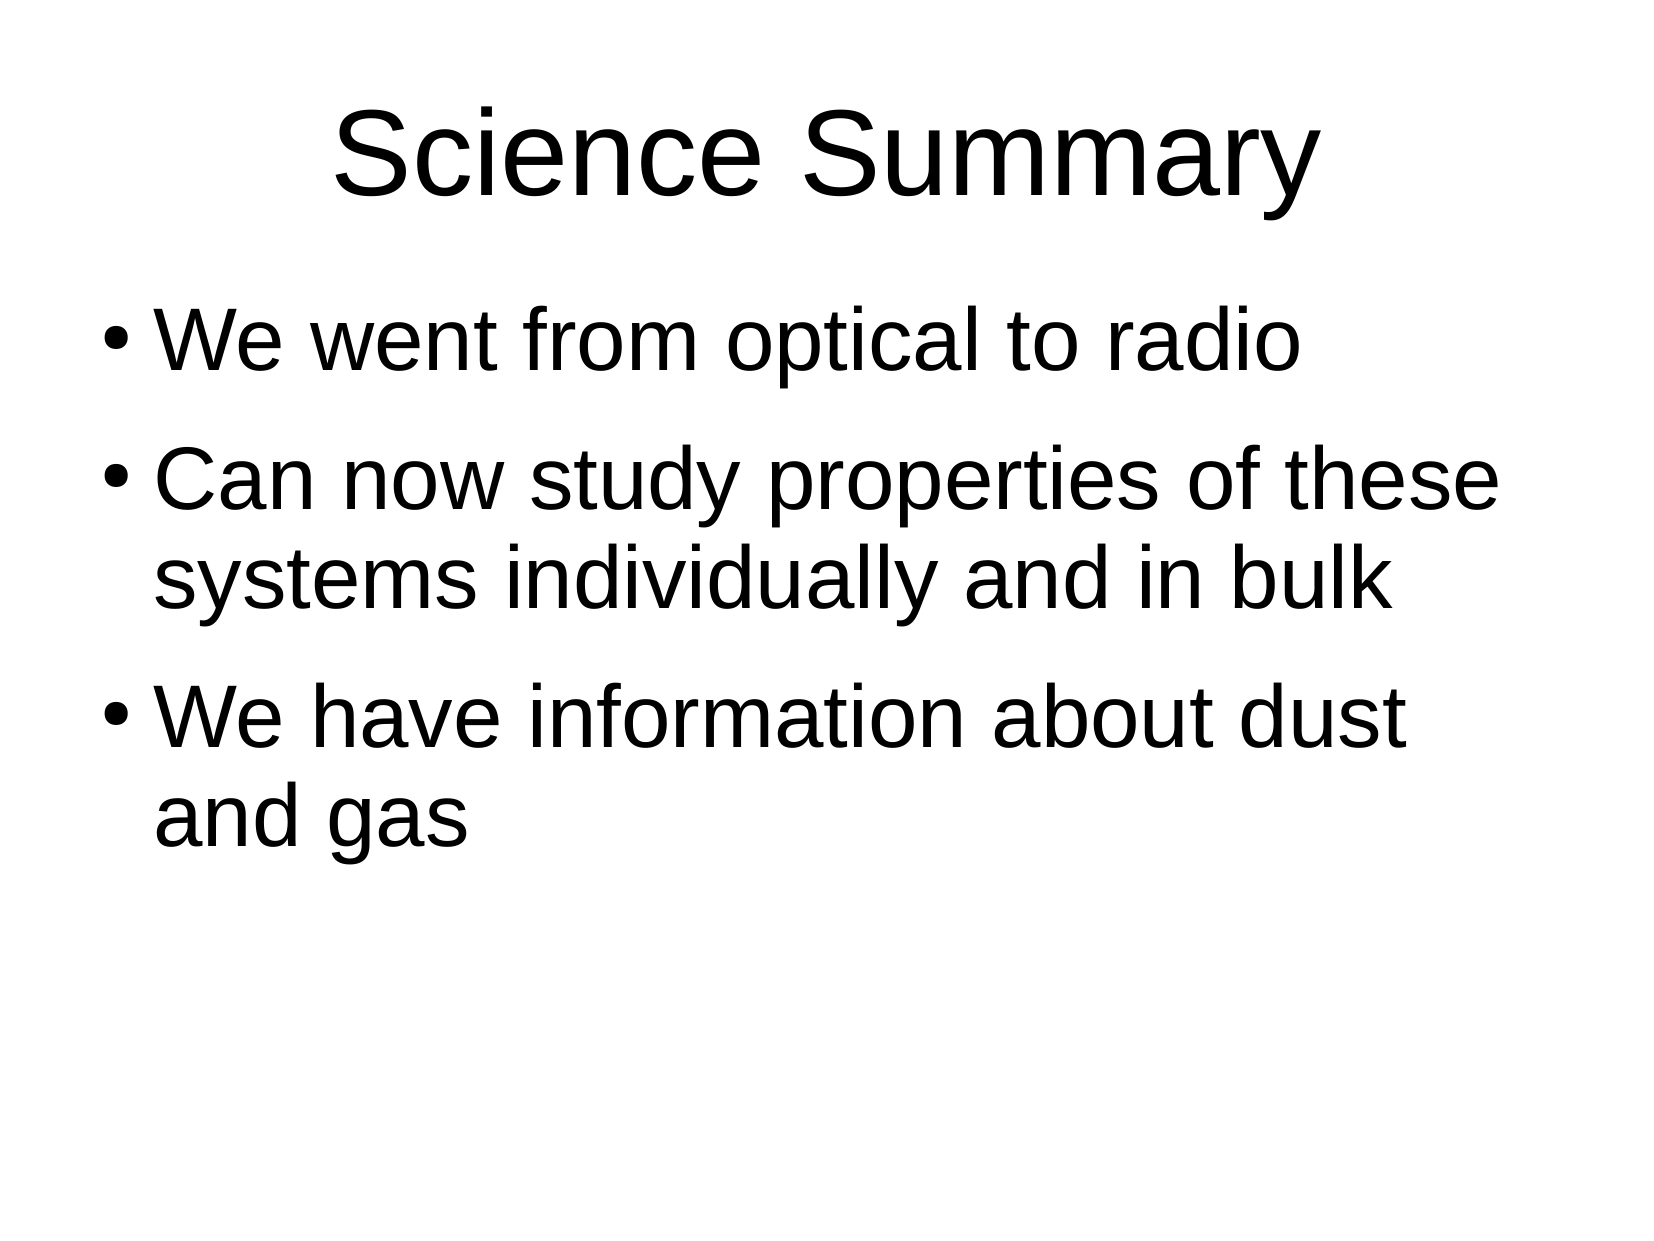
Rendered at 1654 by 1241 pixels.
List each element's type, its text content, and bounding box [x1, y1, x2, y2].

title Science Summary [82, 49, 1571, 257]
list We went from optical to radio Can now study properties of these systems individually and in bulk We have information about dust and gas [82, 290, 1571, 1010]
